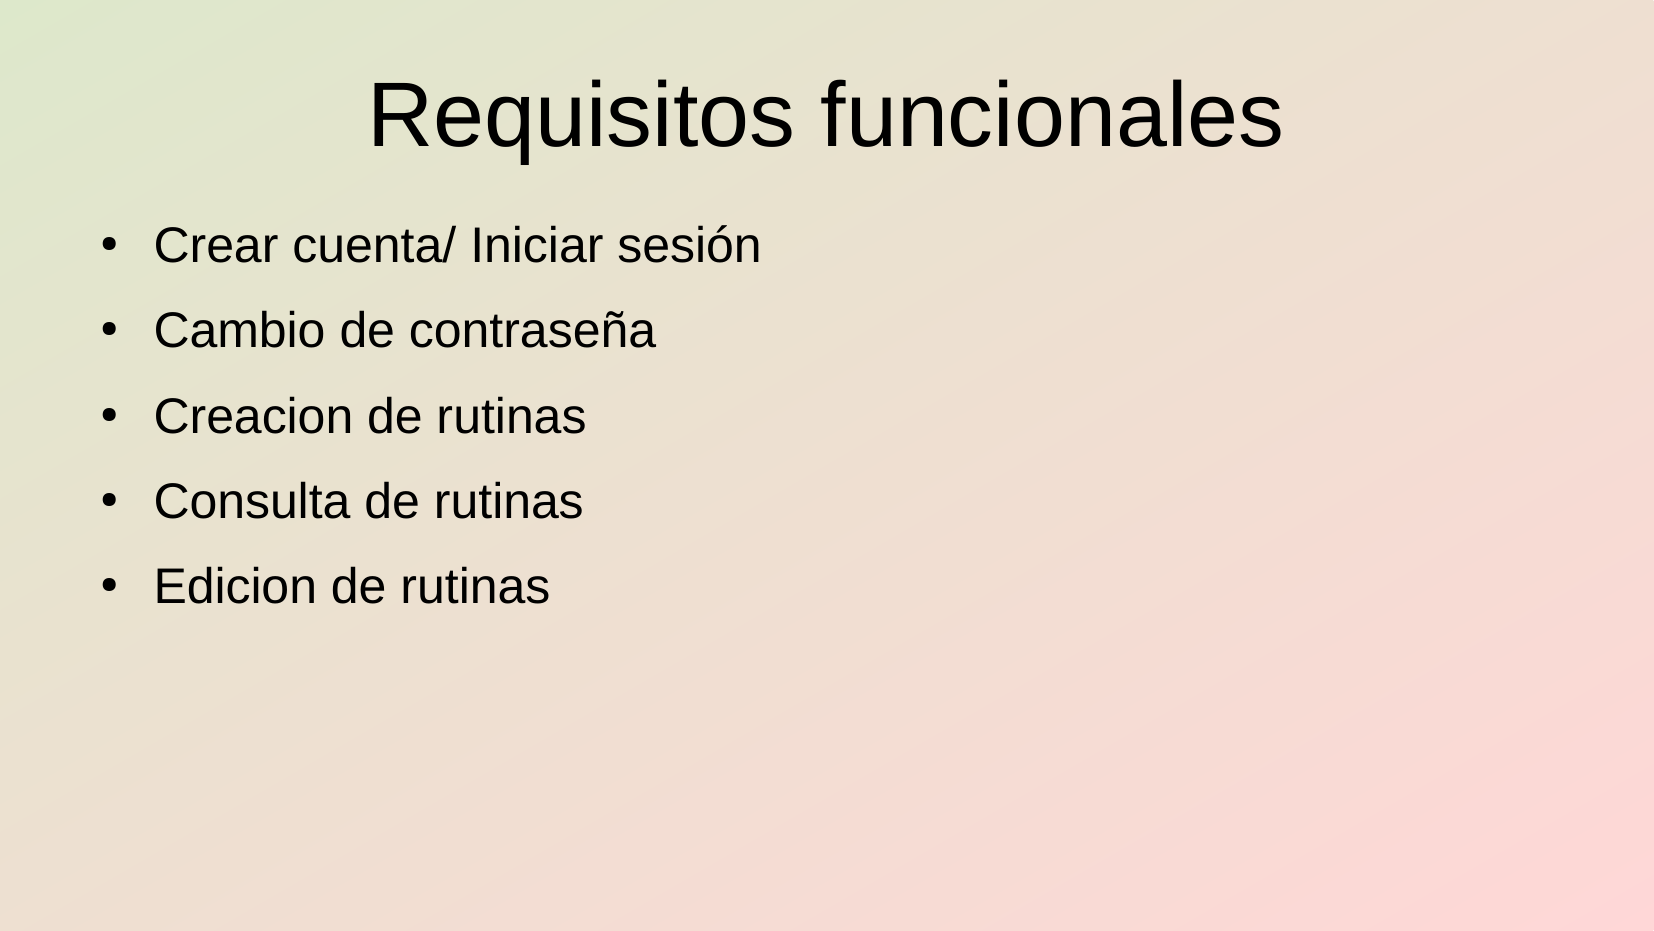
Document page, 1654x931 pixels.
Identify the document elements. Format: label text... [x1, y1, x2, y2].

title Requisitos funcionales [82, 37, 1571, 193]
list Crear cuenta/ Iniciar sesión Cambio de contraseña Creacion de rutinas Consulta de rutinas Edicion de rutinas [82, 217, 1571, 757]
